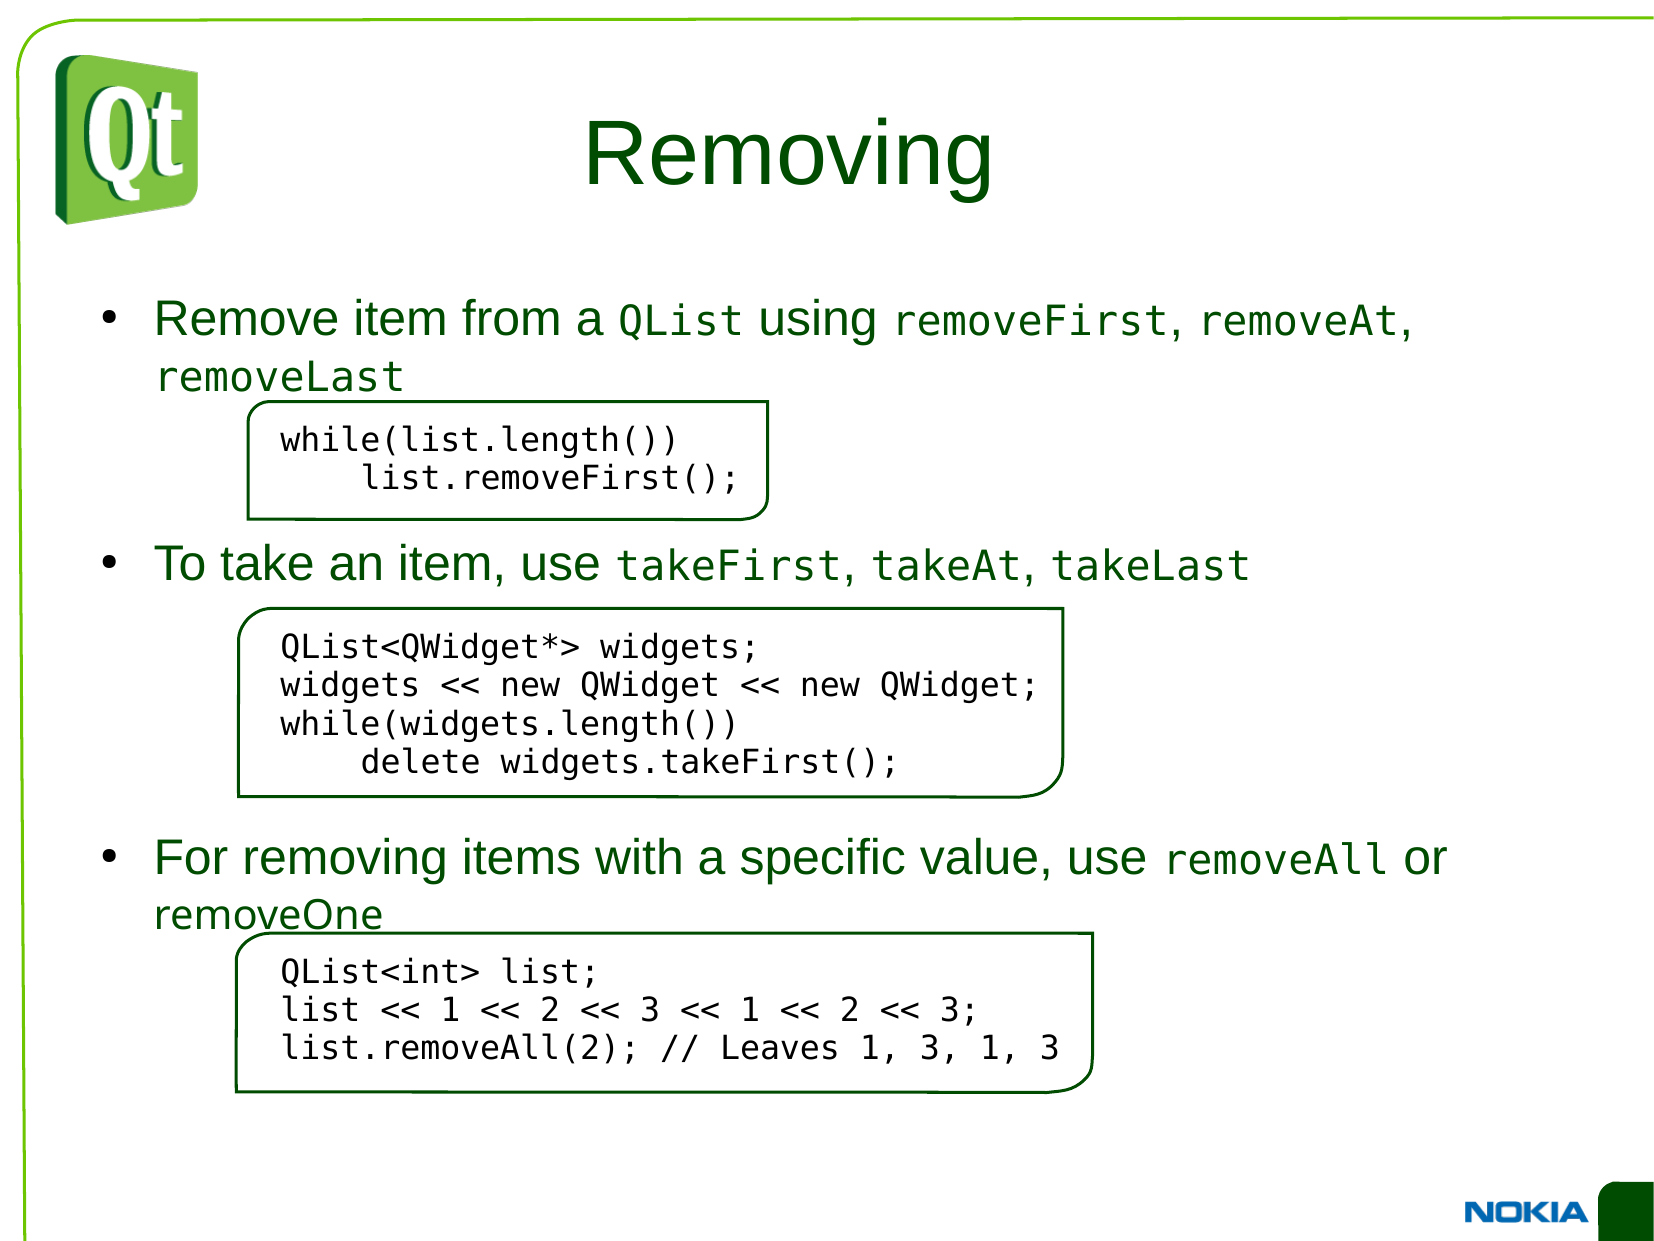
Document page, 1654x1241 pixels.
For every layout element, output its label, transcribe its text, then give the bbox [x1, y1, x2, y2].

text_box while(list.length()) list.removeFirst(); [265, 413, 756, 506]
text_box QList<QWidget*> widgets; widgets << new QWidget << new QWidget; while(widgets.length()) delete widgets.takeFirst(); [265, 620, 1056, 789]
title Removing [251, 49, 1327, 257]
picture [1465, 1201, 1589, 1223]
picture [55, 55, 198, 225]
text_box QList<int> list; list << 1 << 2 << 3 << 1 << 2 << 3; list.removeAll(2); // Leaves 1, 3, 1, 3 [265, 944, 1076, 1076]
list Remove item from a QList using removeFirst, removeAt, removeLast To take an item, use takeFirst, takeAt, takeLast For removing items with a specific value, use removeAll or removeOne [238, 935, 1091, 1090]
list Remove item from a QList using removeFirst, removeAt, removeLast To take an item, use takeFirst, takeAt, takeLast For removing items with a specific value, use removeAll or removeOne [82, 290, 1571, 1094]
